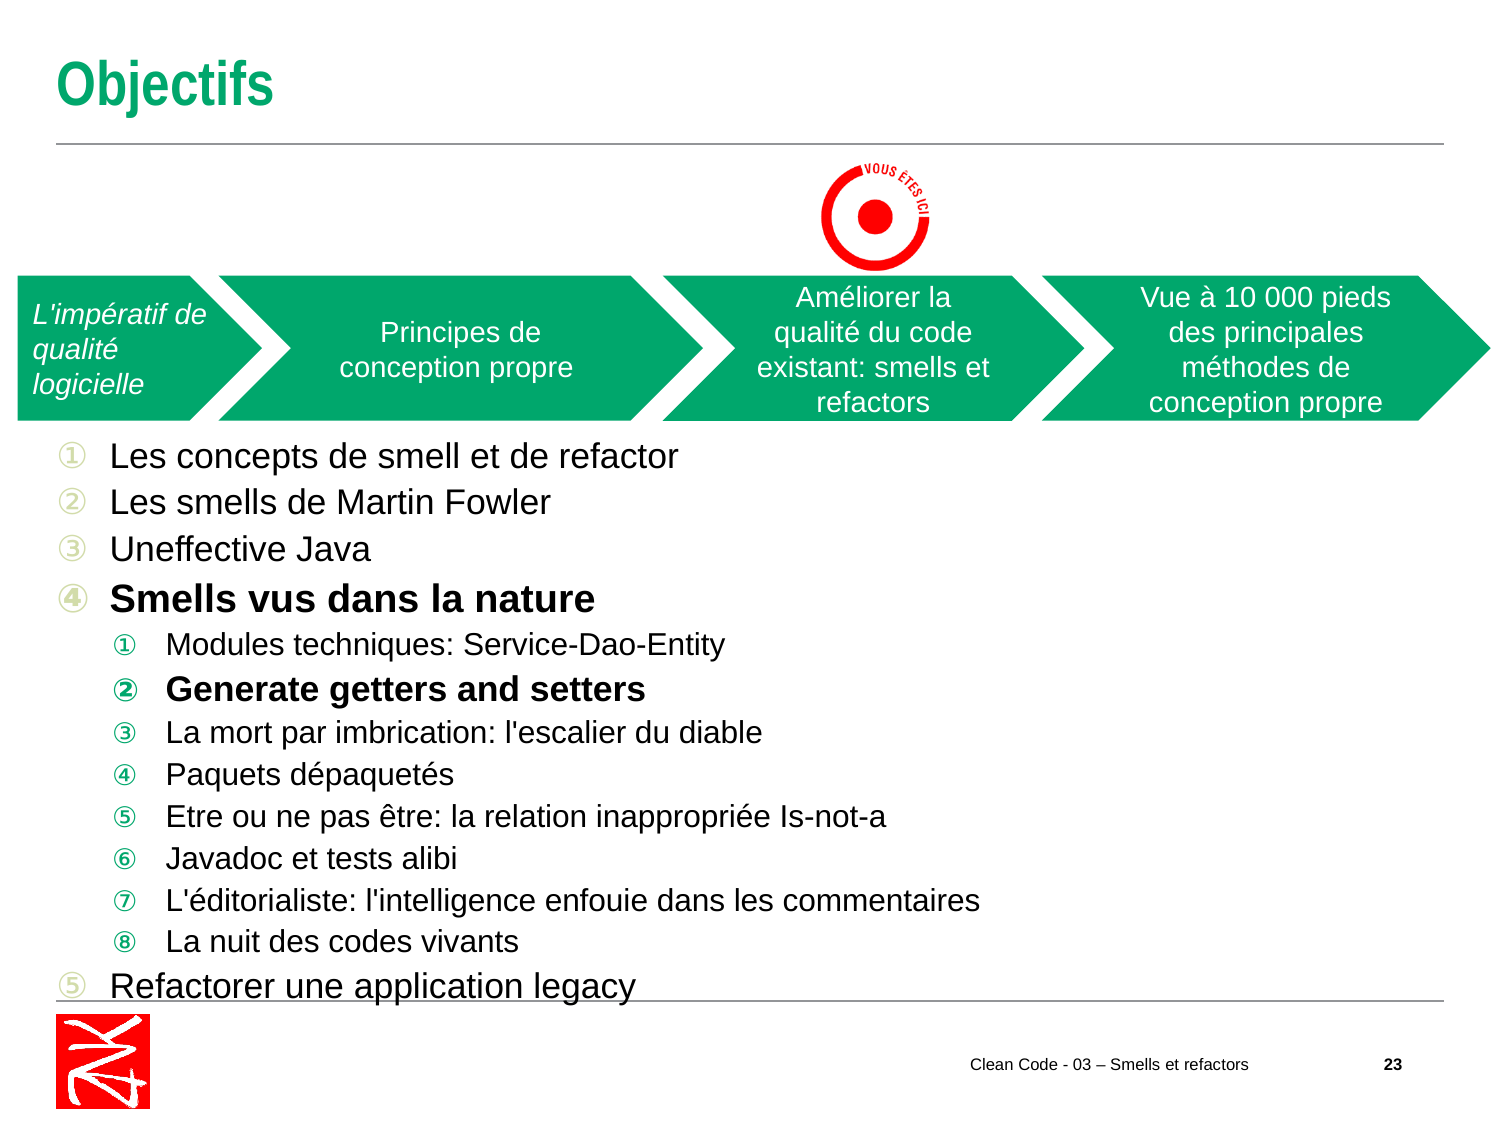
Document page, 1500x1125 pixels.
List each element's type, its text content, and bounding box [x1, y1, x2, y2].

title Objectifs [56, 18, 1444, 142]
text_box Vue à 10 000 pieds des principales méthodes de conception propre [1041, 275, 1491, 421]
text_box Principes de conception propre [218, 275, 704, 421]
footer Clean Code - 03 – Smells et refactors [919, 1049, 1250, 1079]
picture [810, 153, 941, 275]
text_box L'impératif de qualité logicielle [17, 275, 262, 421]
slide_number <number> [1372, 1049, 1403, 1079]
picture [55, 1014, 151, 1109]
text_box Améliorer la qualité du code existant: smells et refactors [662, 275, 1085, 421]
list Les concepts de smell et de refactor Les smells de Martin Fowler Uneffective Java Smells vus dans la nature Modules techniques: Service-Dao-Entity Generate getters and setters La mort par imbrication: l'escalier du diable Paquets dépaquetés Etre ou ne pas être: la relation inappropriée Is-not-a Javadoc et tests alibi L'éditorialiste: l'intelligence enfouie dans les commentaires La nuit des codes vivants Refactorer une application legacy [56, 432, 1444, 1012]
